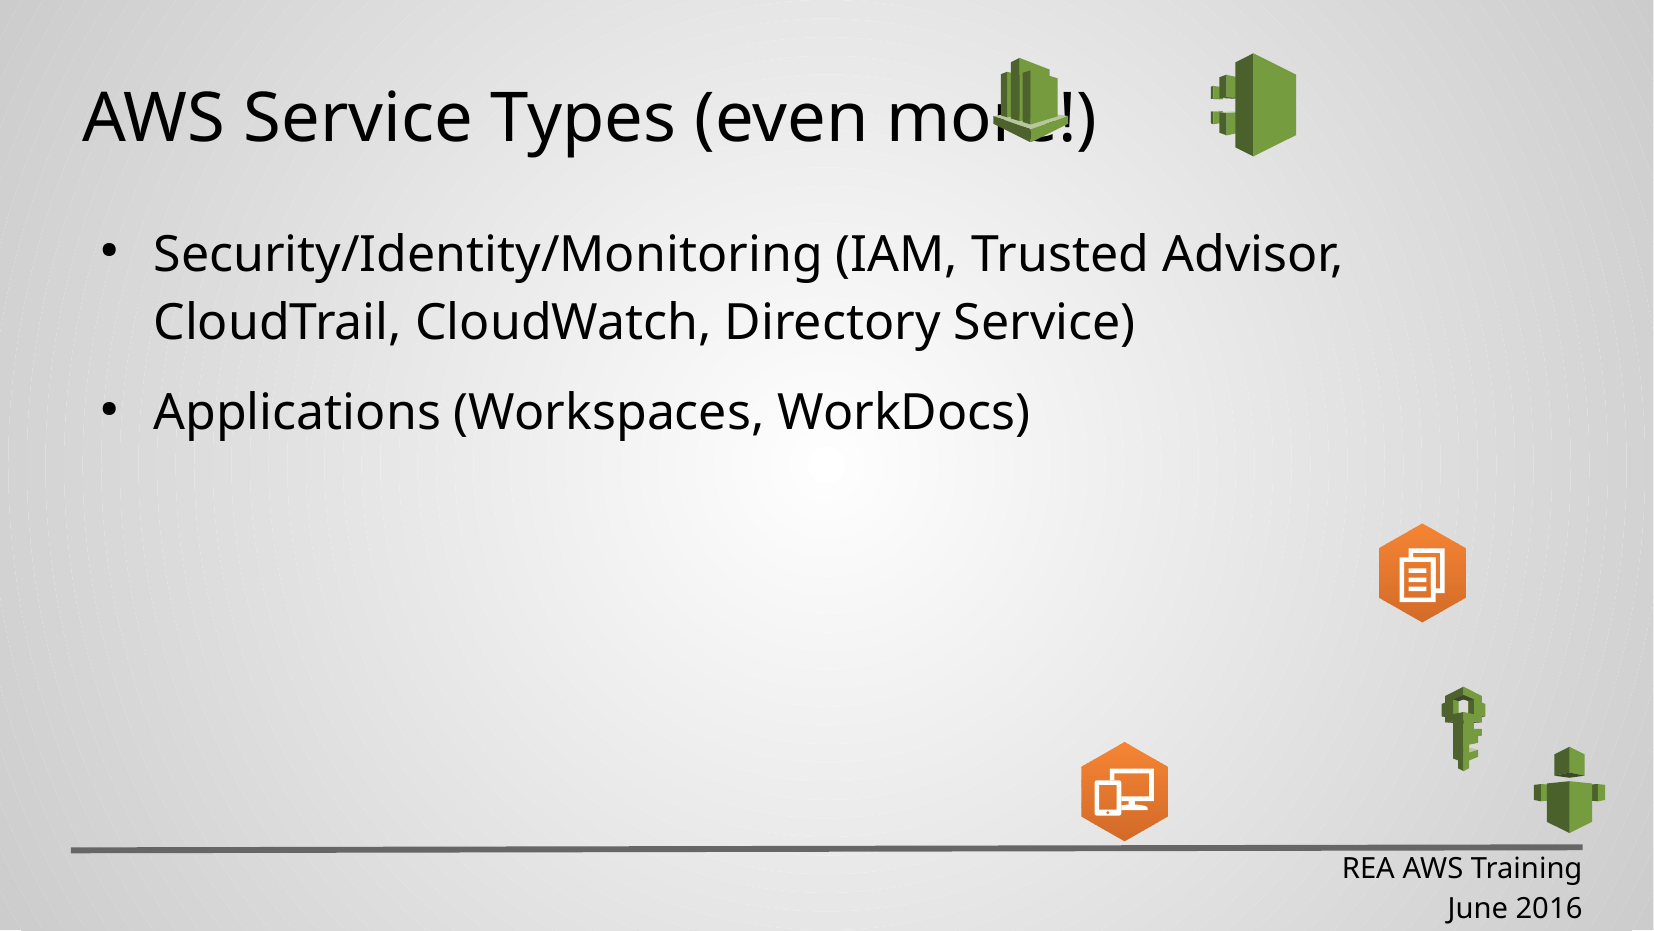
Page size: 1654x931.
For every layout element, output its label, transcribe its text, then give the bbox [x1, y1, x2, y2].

picture [1370, 519, 1475, 624]
picture [1181, 37, 1326, 182]
picture [1508, 729, 1630, 851]
title AWS Service Types (even more!) [82, 36, 1571, 193]
picture [992, 56, 1069, 142]
list Security/Identity/Monitoring (IAM, Trusted Advisor, CloudTrail, CloudWatch, Directory Service) Applications (Workspaces, WorkDocs) [82, 217, 1571, 827]
picture [1062, 732, 1182, 851]
picture [1441, 685, 1486, 772]
